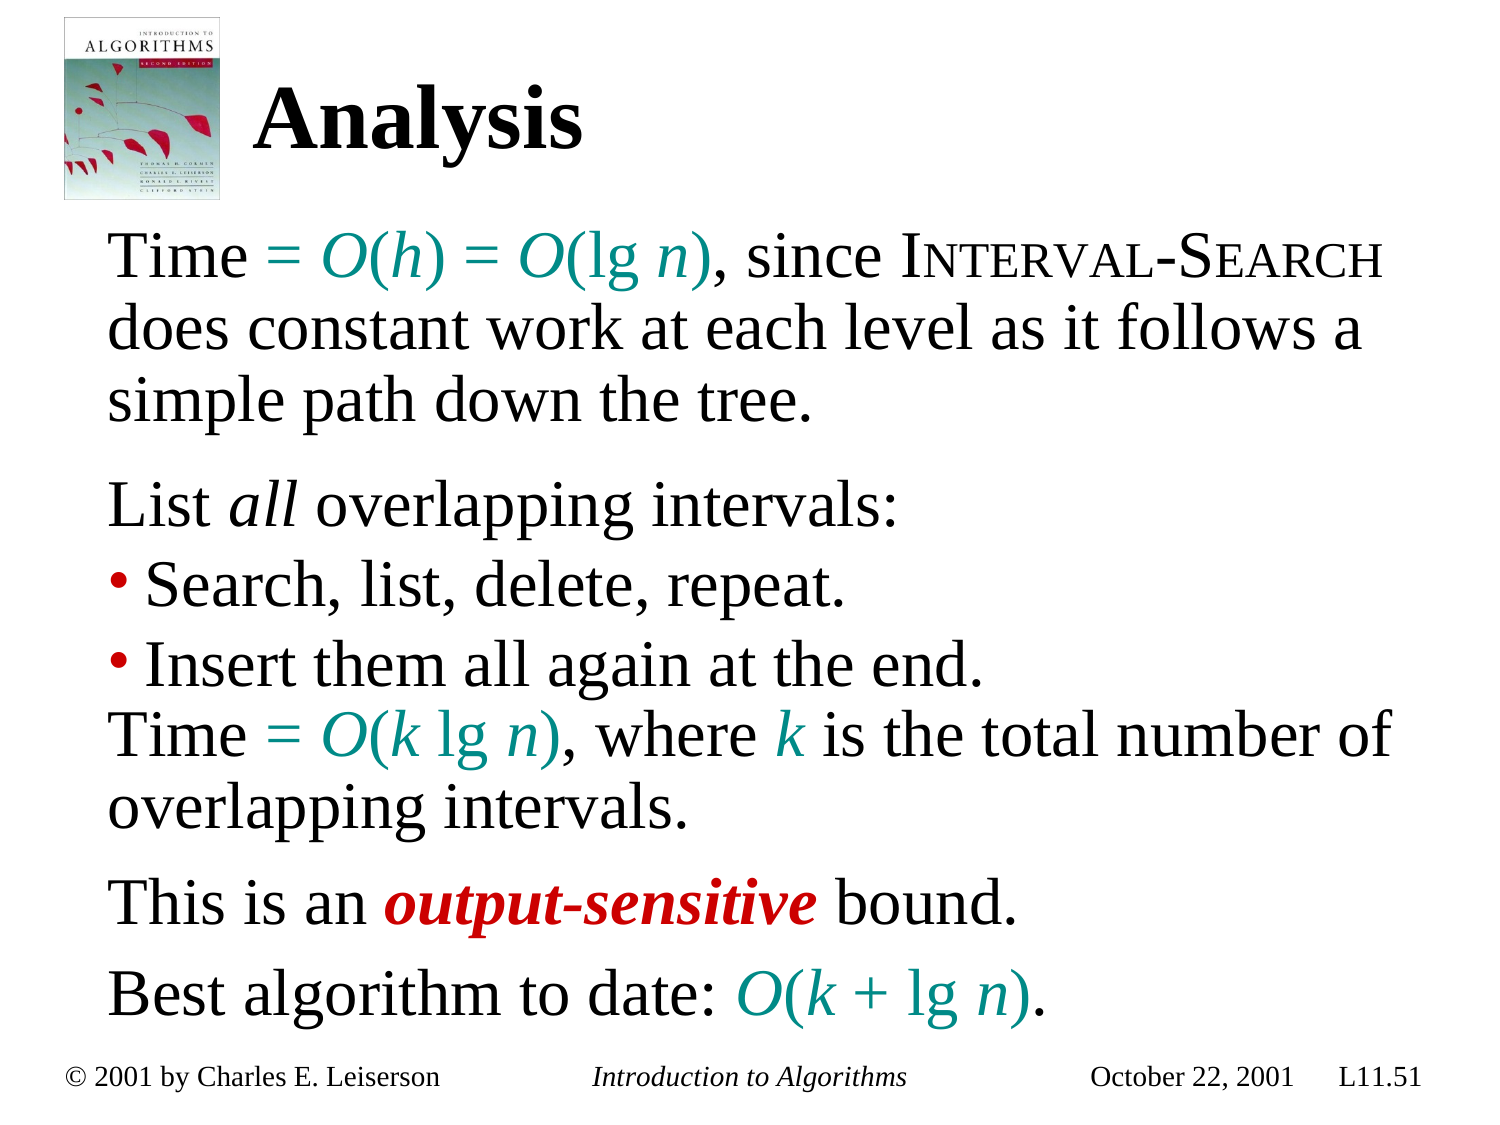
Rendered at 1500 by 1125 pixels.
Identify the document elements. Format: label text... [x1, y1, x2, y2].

text_box List all overlapping intervals: Search, list, delete, repeat. Insert them all again at the end. [93, 452, 1371, 691]
text_box Time = O(h) = O(lg n), since INTERVAL-SEARCH does constant work at each level as it follows a simple path down the tree. [93, 212, 1409, 444]
text_box This is an output-sensitive bound. [93, 851, 1127, 946]
title Analysis [237, 24, 1475, 213]
text_box Time = O(k lg n), where k is the total number of overlapping intervals. [93, 691, 1431, 851]
text_box Best algorithm to date: O(k + lg n). [93, 949, 1064, 1038]
text_box October 22, 2001 L11.<number> [982, 1049, 1438, 1101]
picture [64, 17, 220, 200]
text_box Introduction to Algorithms [577, 1049, 923, 1101]
